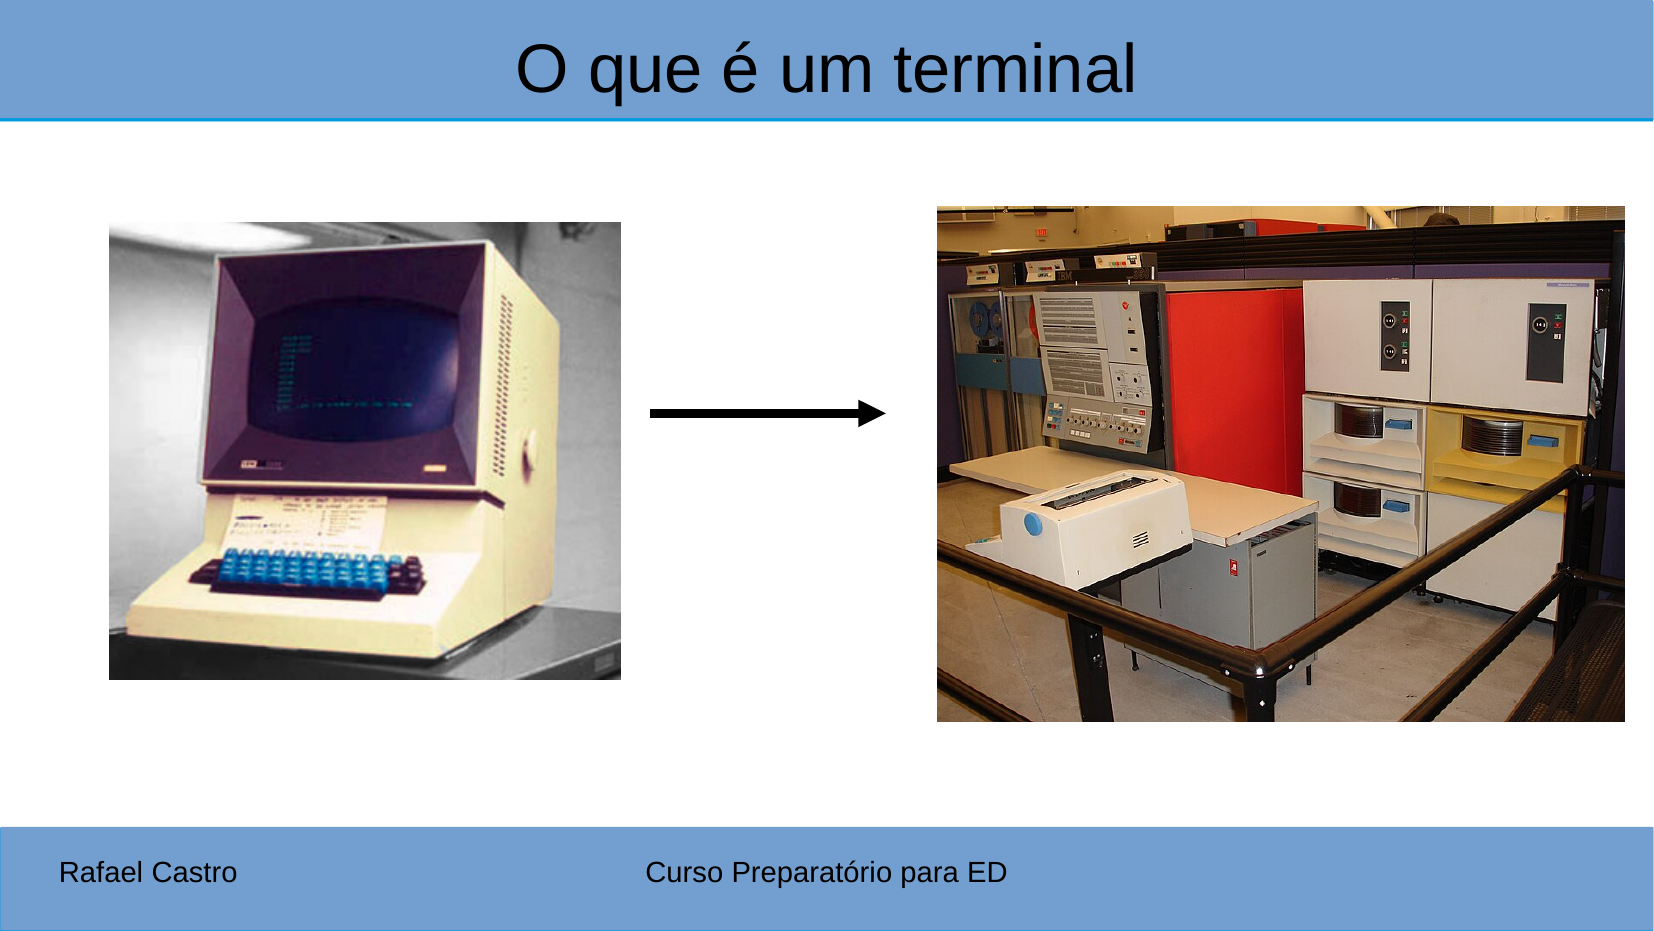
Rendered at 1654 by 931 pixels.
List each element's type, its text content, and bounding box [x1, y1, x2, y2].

picture [109, 222, 621, 680]
picture [937, 206, 1625, 722]
title O que é um terminal [59, 29, 1595, 108]
